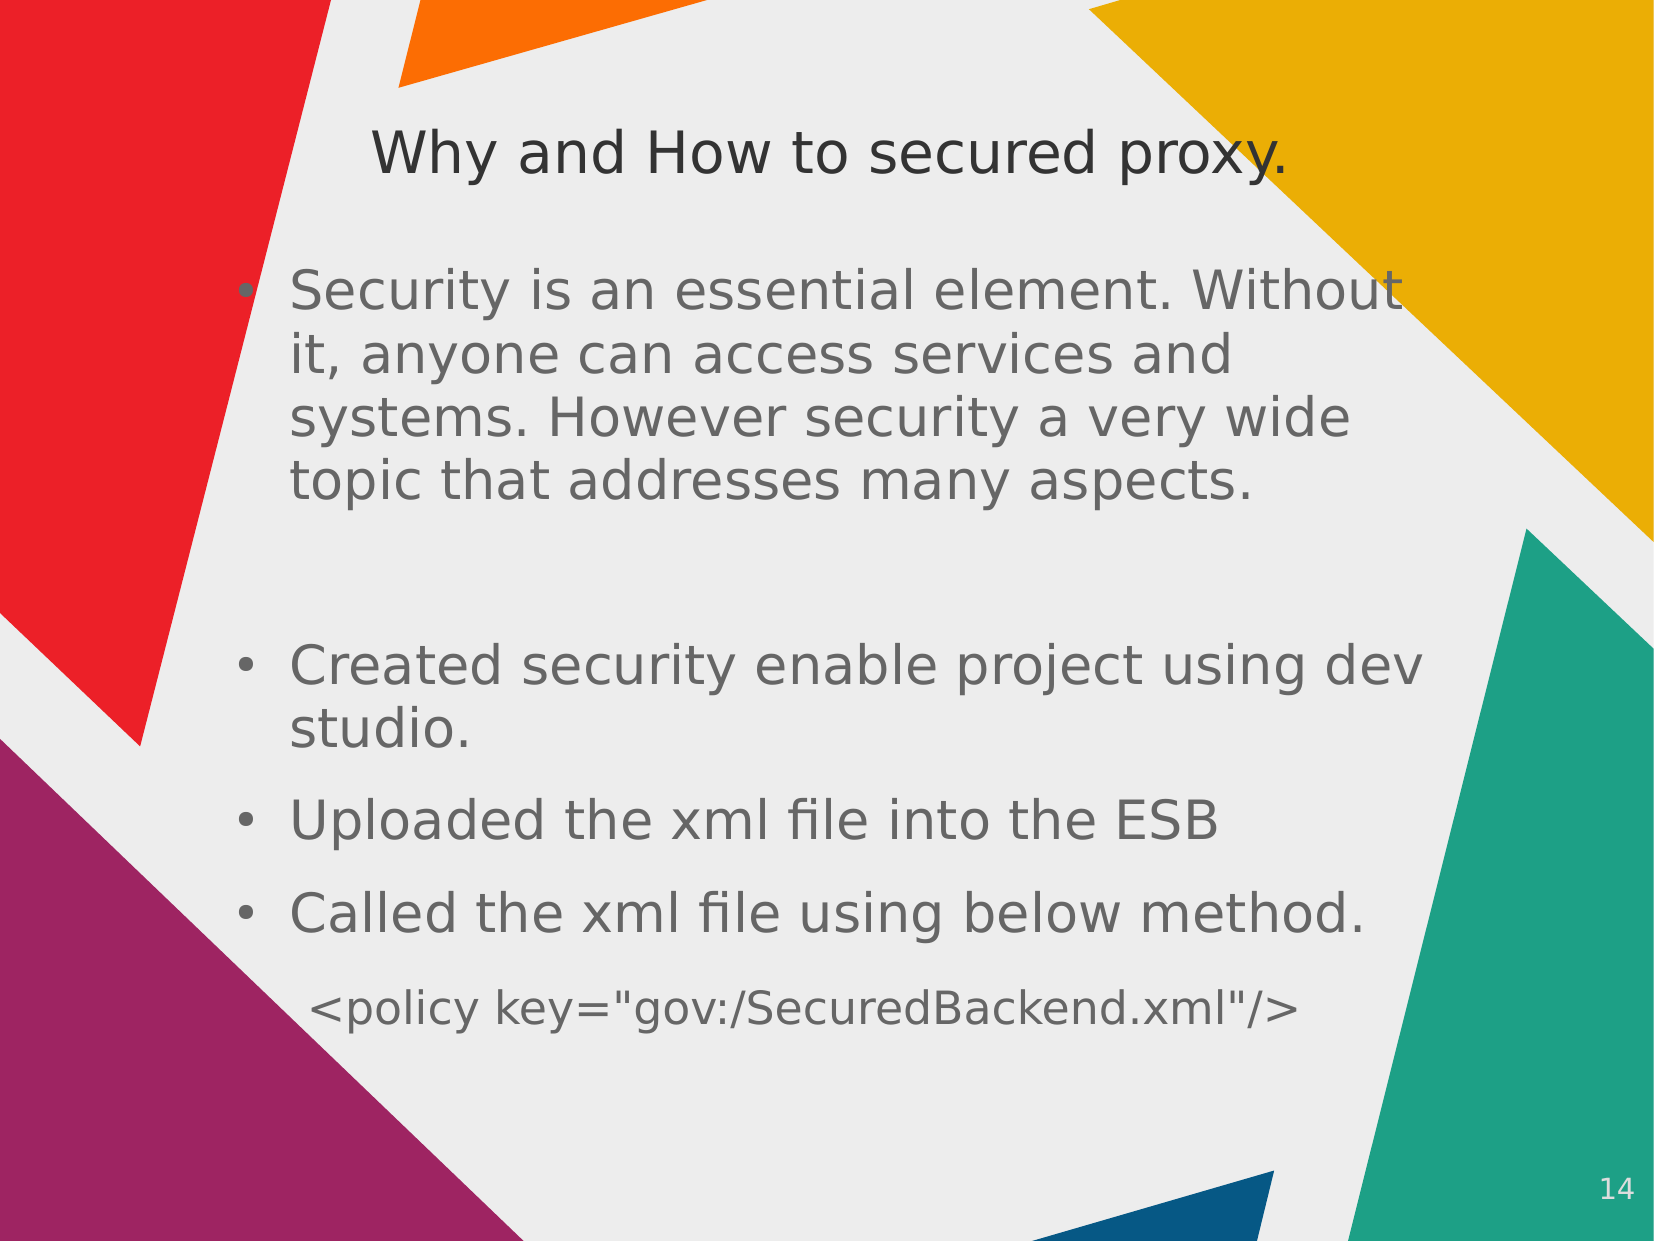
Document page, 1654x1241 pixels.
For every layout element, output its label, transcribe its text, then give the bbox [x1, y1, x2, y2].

list Security is an essential element. Without it, anyone can access services and systems. However security a very wide topic that addresses many aspects. Created security enable project using dev studio. Uploaded the xml file into the ESB Called the xml file using below method. <policy key="gov:/SecuredBackend.xml"/> [218, 259, 1441, 1213]
title Why and How to secured proxy. [289, 49, 1372, 257]
